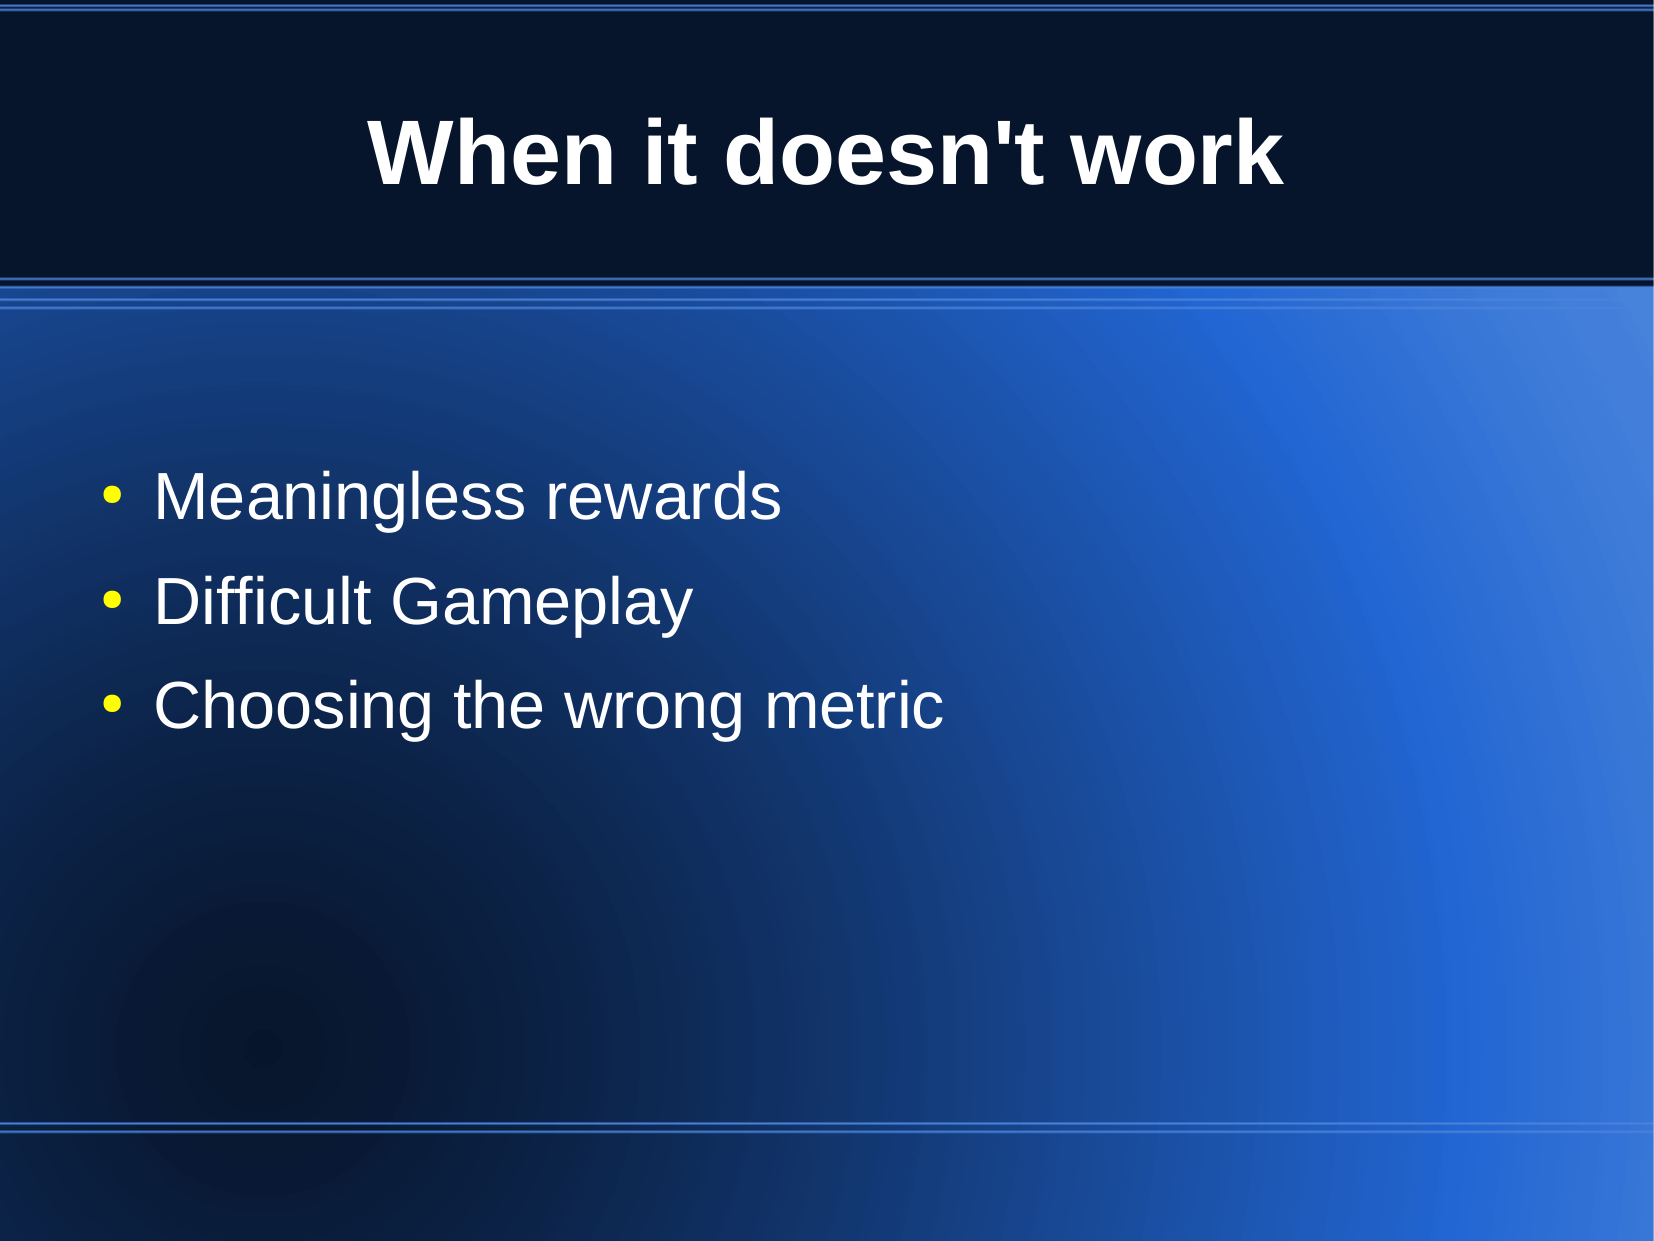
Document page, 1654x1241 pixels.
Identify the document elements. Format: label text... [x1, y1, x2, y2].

list Meaningless rewards Difficult Gameplay Choosing the wrong metric [82, 355, 1571, 1058]
title When it doesn't work [82, 49, 1571, 257]
picture [0, 0, 1654, 1241]
